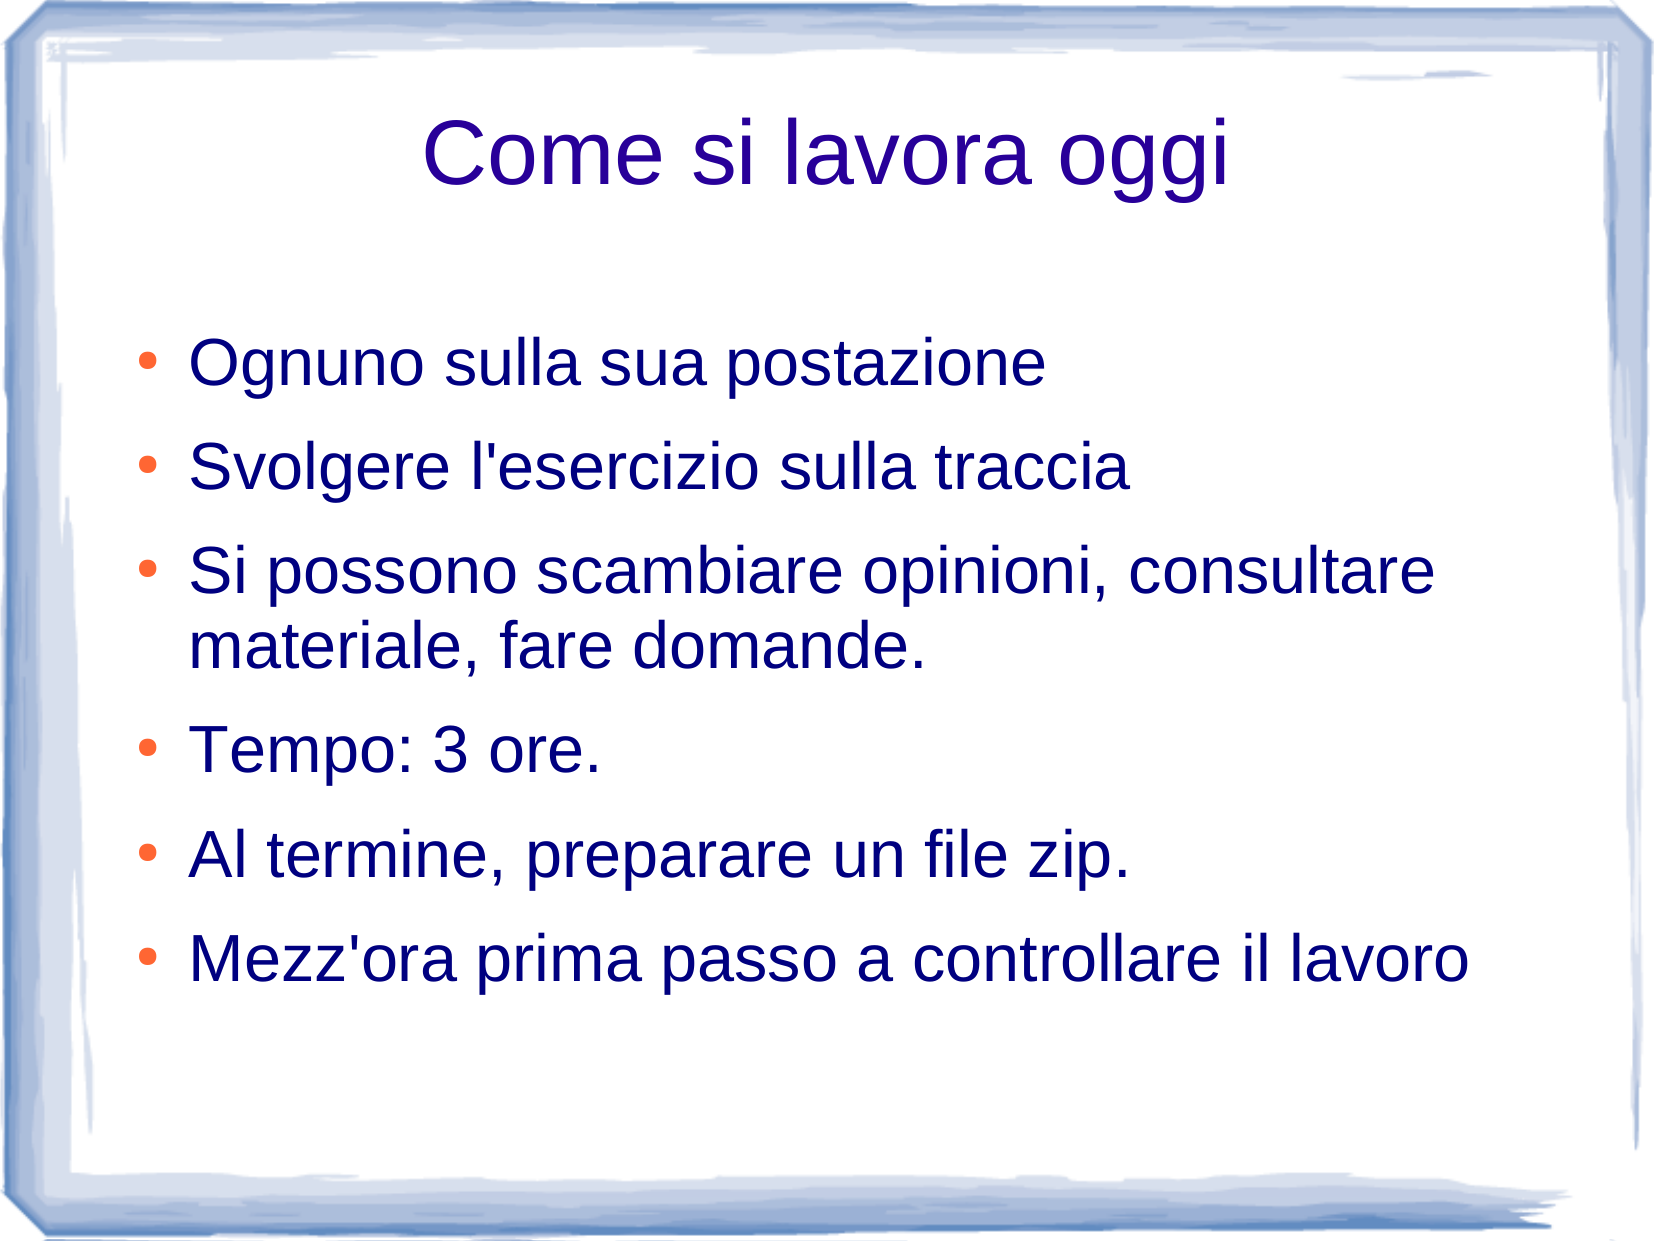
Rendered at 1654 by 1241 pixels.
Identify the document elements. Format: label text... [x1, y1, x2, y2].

picture [0, 0, 1654, 1241]
title Come si lavora oggi [82, 49, 1571, 257]
list Ognuno sulla sua postazione Svolgere l'esercizio sulla traccia Si possono scambiare opinioni, consultare materiale, fare domande. Tempo: 3 ore. Al termine, preparare un file zip. Mezz'ora prima passo a controllare il lavoro [118, 324, 1571, 1045]
